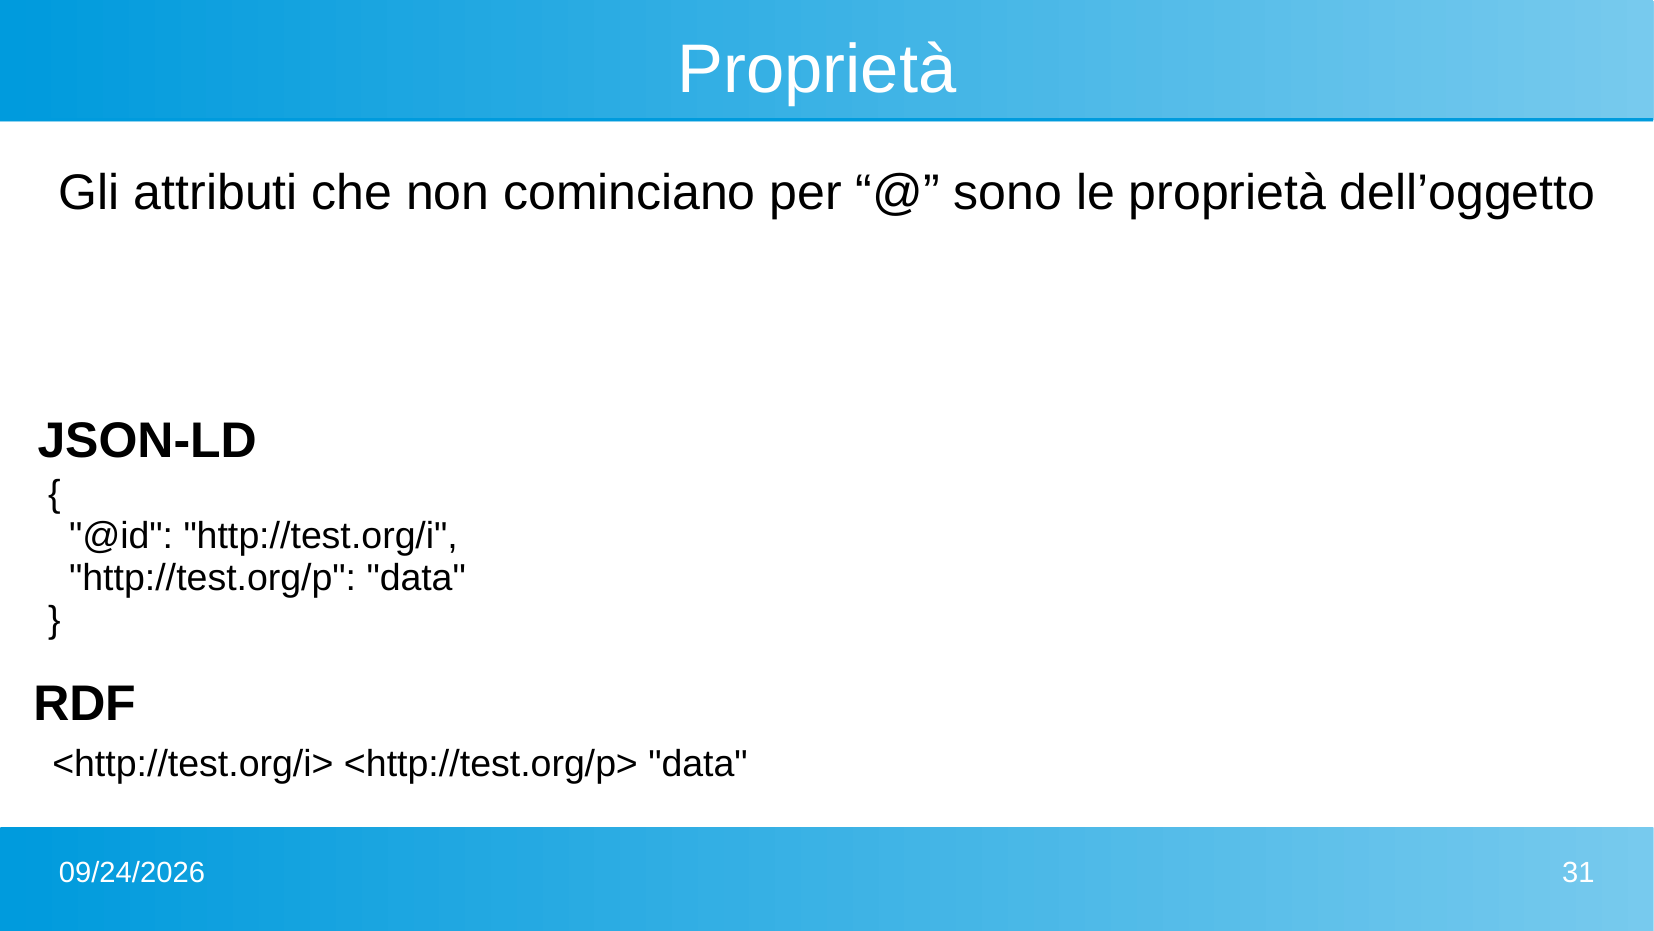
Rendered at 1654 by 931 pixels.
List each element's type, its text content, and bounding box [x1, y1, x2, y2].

title Proprietà [59, 29, 1595, 108]
list JSON-LD [37, 412, 1629, 488]
list RDF [33, 675, 1625, 751]
text_box { "@id": "http://test.org/i", "http://test.org/p": "data" } [33, 465, 1571, 653]
text_box <http://test.org/i> <http://test.org/p> "data" [37, 751, 1576, 810]
list Gli attributi che non cominciano per “@” sono le proprietà dell’oggetto [59, 163, 1651, 287]
